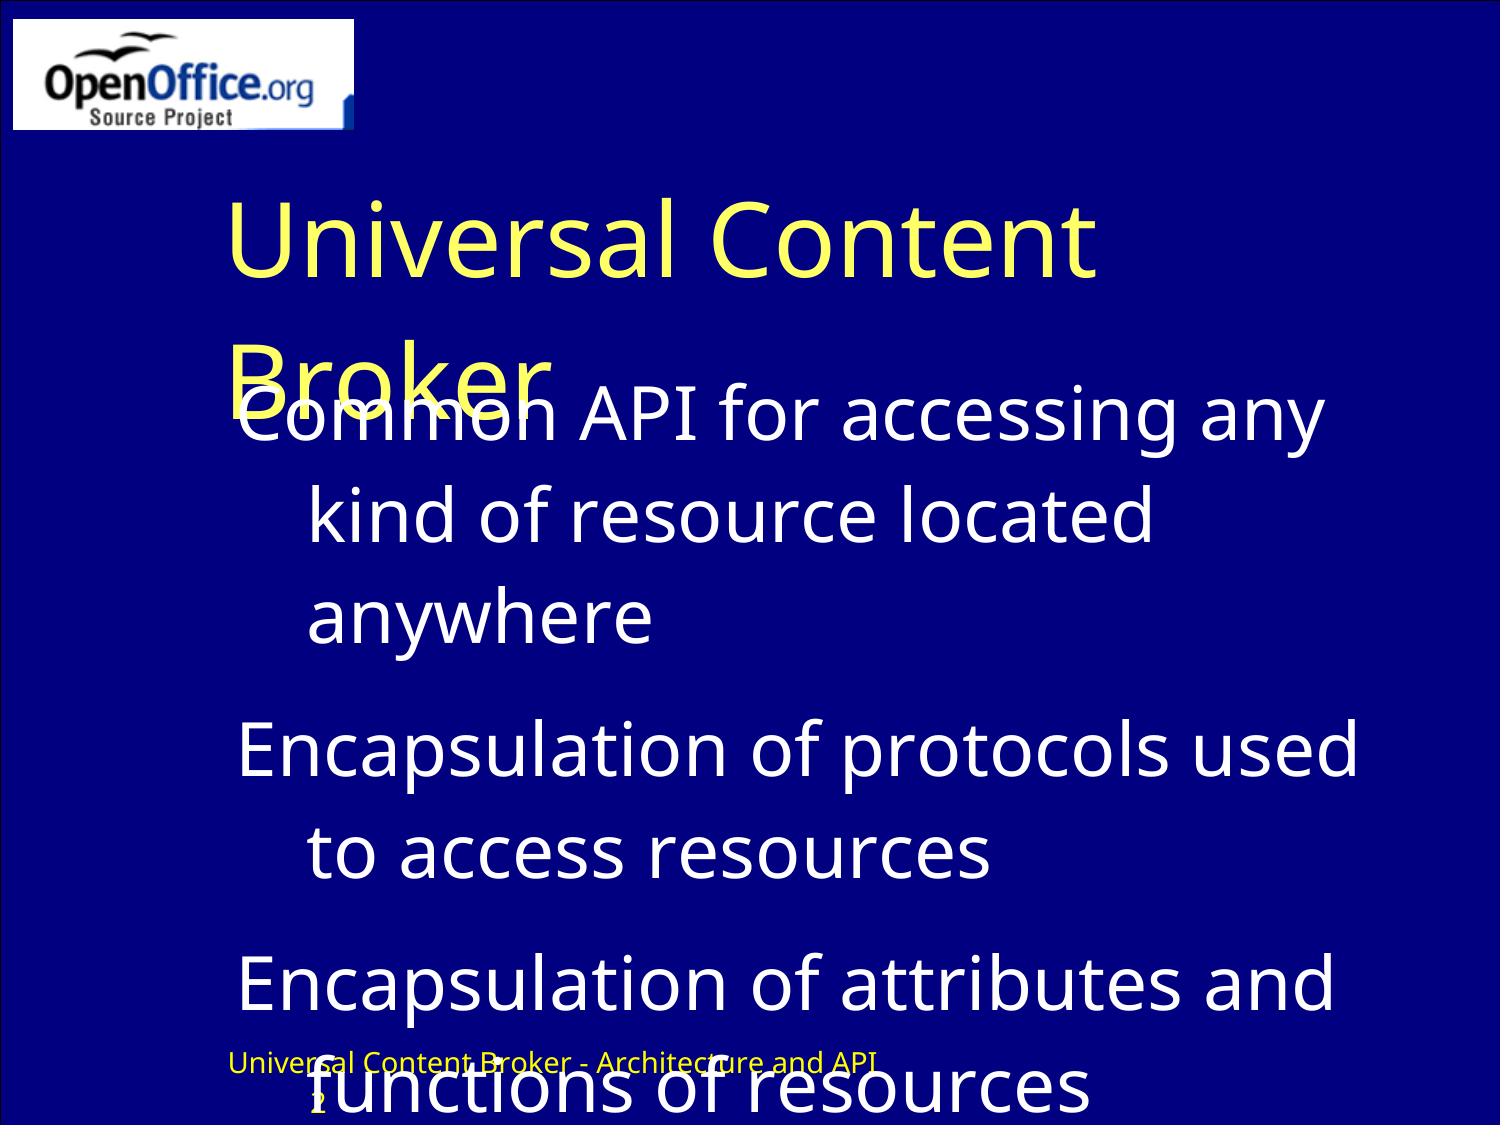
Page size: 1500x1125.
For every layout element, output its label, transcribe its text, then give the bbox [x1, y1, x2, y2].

picture [13, 19, 354, 130]
list Common API for accessing any kind of resource located anywhere Encapsulation of protocols used to access resources Encapsulation of attributes and functions of resources [223, 359, 1376, 1069]
title Universal Content Broker [223, 166, 1381, 426]
